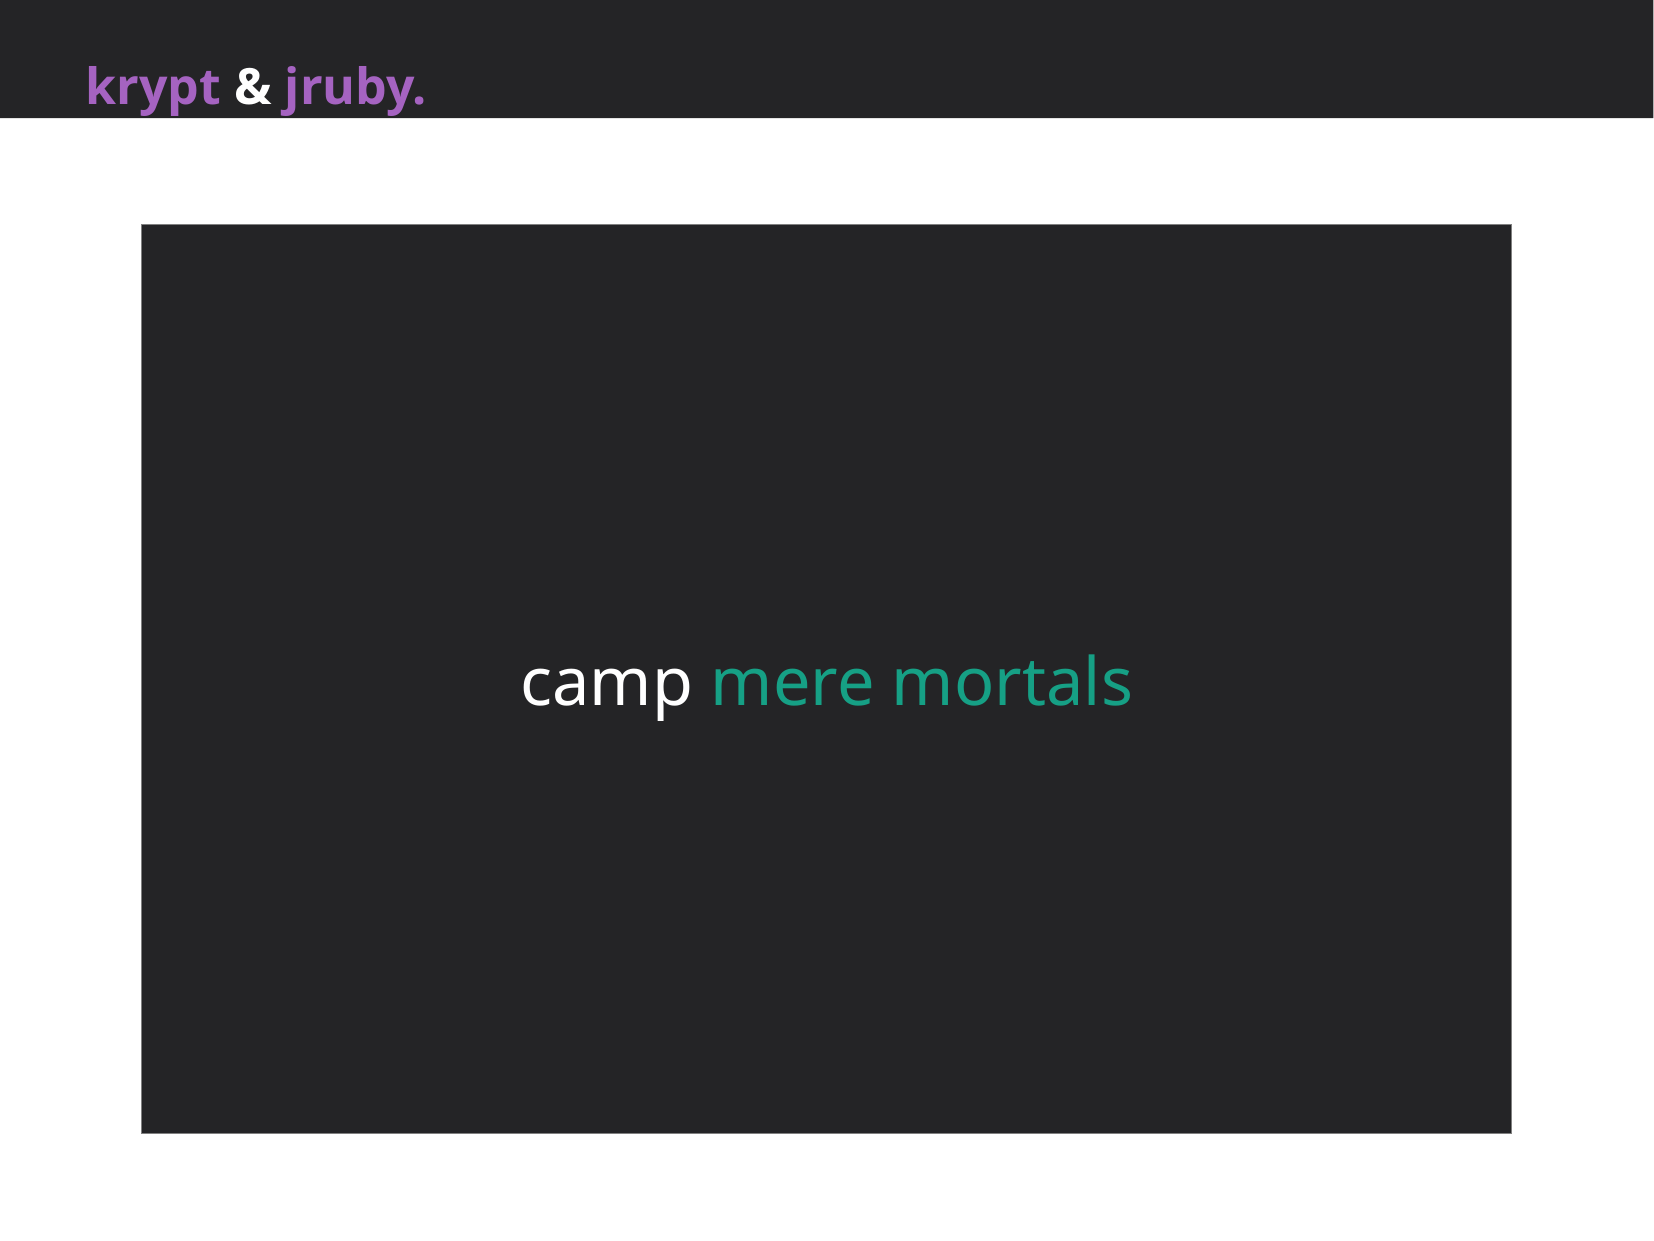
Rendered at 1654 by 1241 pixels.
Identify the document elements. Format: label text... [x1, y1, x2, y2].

text_box [0, 0, 1654, 119]
text_box krypt & jruby. [70, 43, 1359, 119]
text_box [165, 531, 1441, 1087]
text_box camp mere mortals [141, 224, 1512, 1134]
